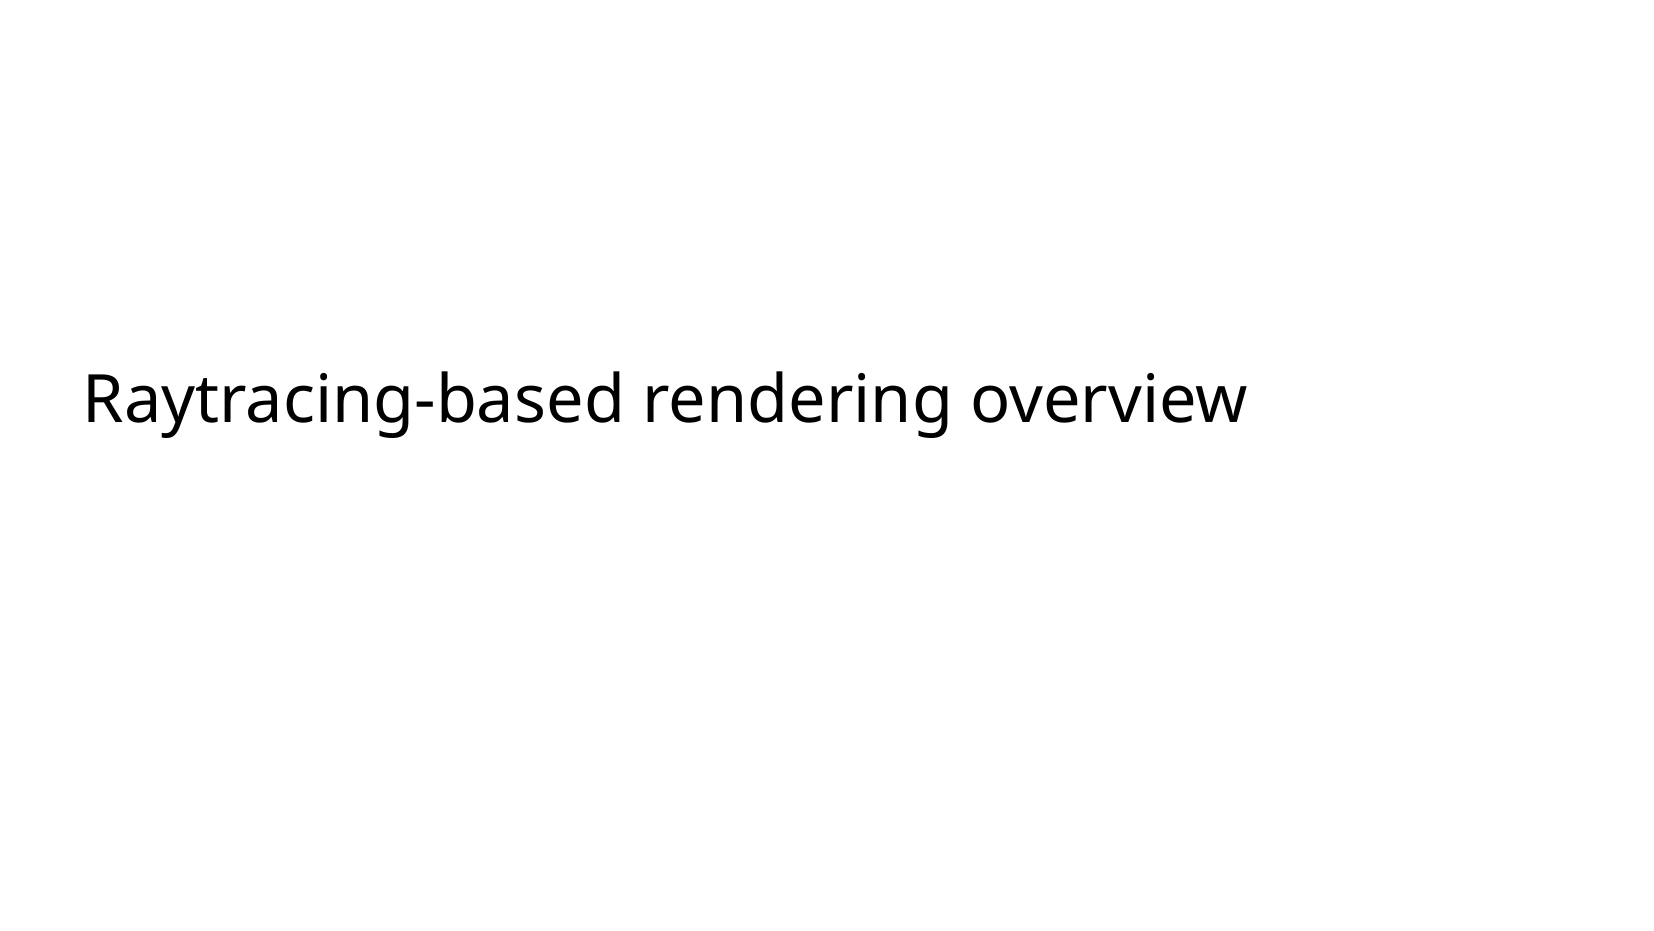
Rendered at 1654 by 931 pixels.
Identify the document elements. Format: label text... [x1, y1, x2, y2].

subtitle Raytracing-based rendering overview [82, 37, 1571, 757]
